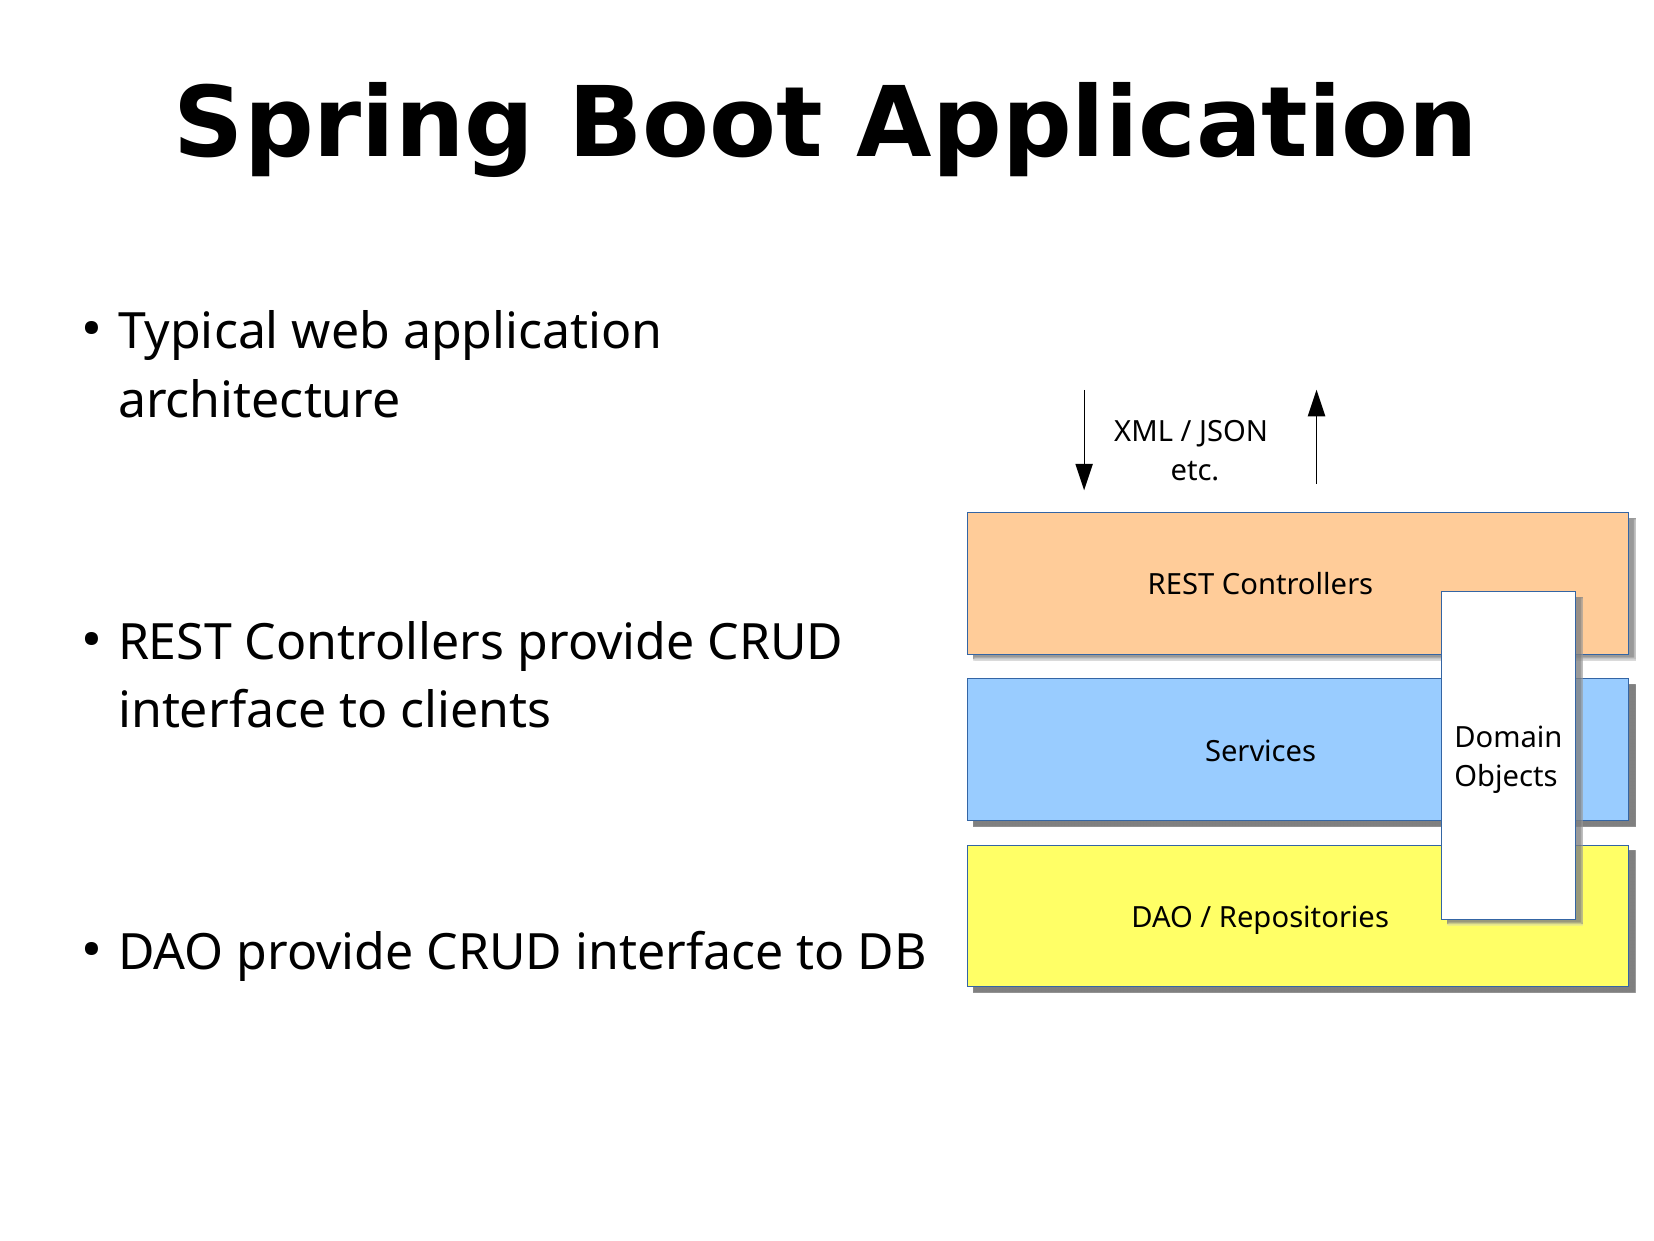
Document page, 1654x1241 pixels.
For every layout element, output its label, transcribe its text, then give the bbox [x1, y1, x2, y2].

text_box REST Controllers [967, 512, 1629, 655]
title Spring Boot Application [82, 49, 1571, 196]
text_box Services [1576, 678, 1629, 821]
text_box XML / JSON etc. [1099, 402, 1313, 489]
text_box Domain Objects [1441, 591, 1576, 920]
text_box DAO / Repositories [967, 845, 1629, 987]
text_box Services [967, 678, 1441, 821]
list Typical web application architecture REST Controllers provide CRUD interface to clients DAO provide CRUD interface to DB [82, 295, 957, 1186]
